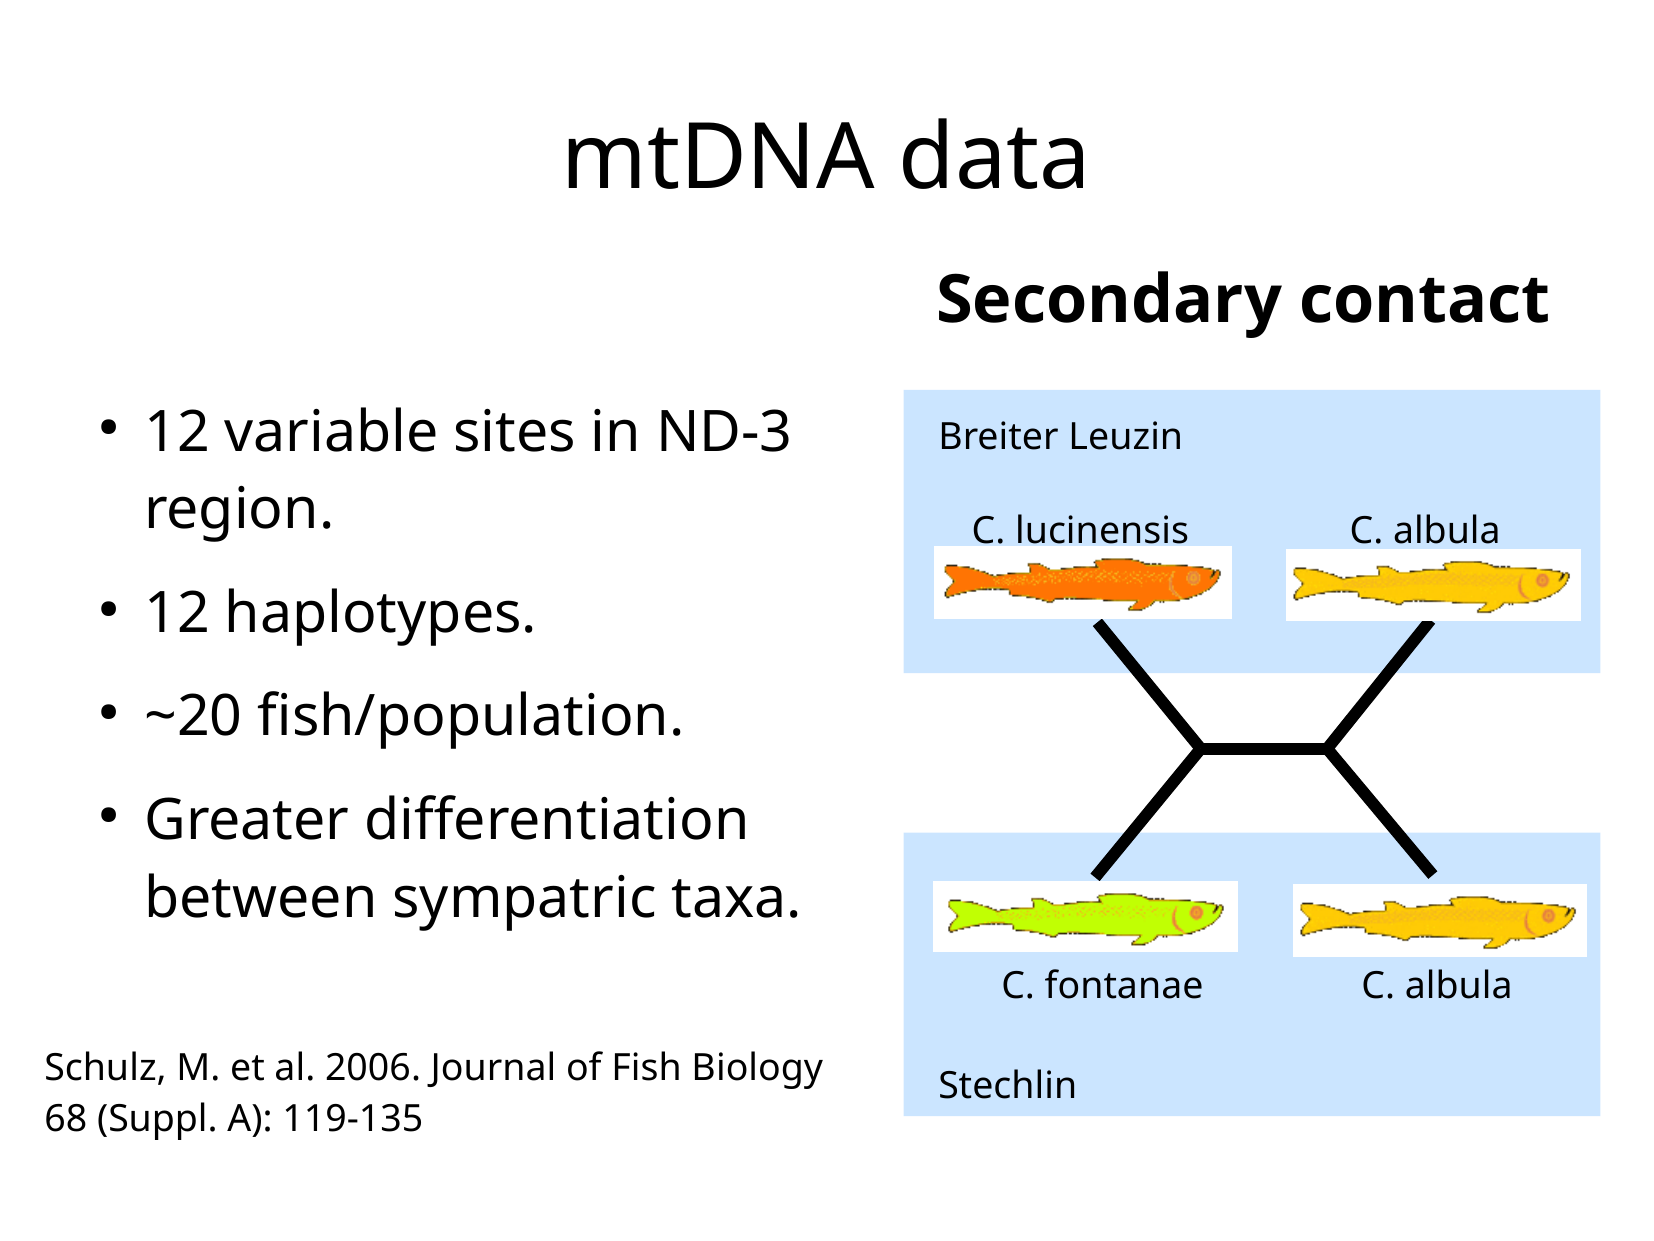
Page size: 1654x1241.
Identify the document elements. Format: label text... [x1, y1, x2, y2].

picture [933, 881, 1238, 952]
text_box C. fontanae [986, 950, 1219, 1017]
picture [1286, 549, 1581, 622]
text_box Breiter Leuzin [923, 401, 1211, 468]
list 12 variable sites in ND-3 region. 12 haplotypes. ~20 fish/population. Greater differentiation between sympatric taxa. [83, 389, 810, 1016]
text_box C. albula [1334, 496, 1521, 562]
title mtDNA data [82, 49, 1571, 257]
text_box [903, 389, 1601, 674]
picture [1293, 884, 1587, 957]
picture [934, 546, 1232, 619]
text_box [903, 832, 1601, 1117]
text_box C. lucinensis [956, 496, 1211, 562]
text_box C. albula [1346, 950, 1533, 1017]
text_box Secondary contact [921, 244, 1573, 350]
text_box Stechlin [923, 1051, 1098, 1118]
text_box Schulz, M. et al. 2006. Journal of Fish Biology 68 (Suppl. A): 119-135 [29, 1033, 880, 1151]
